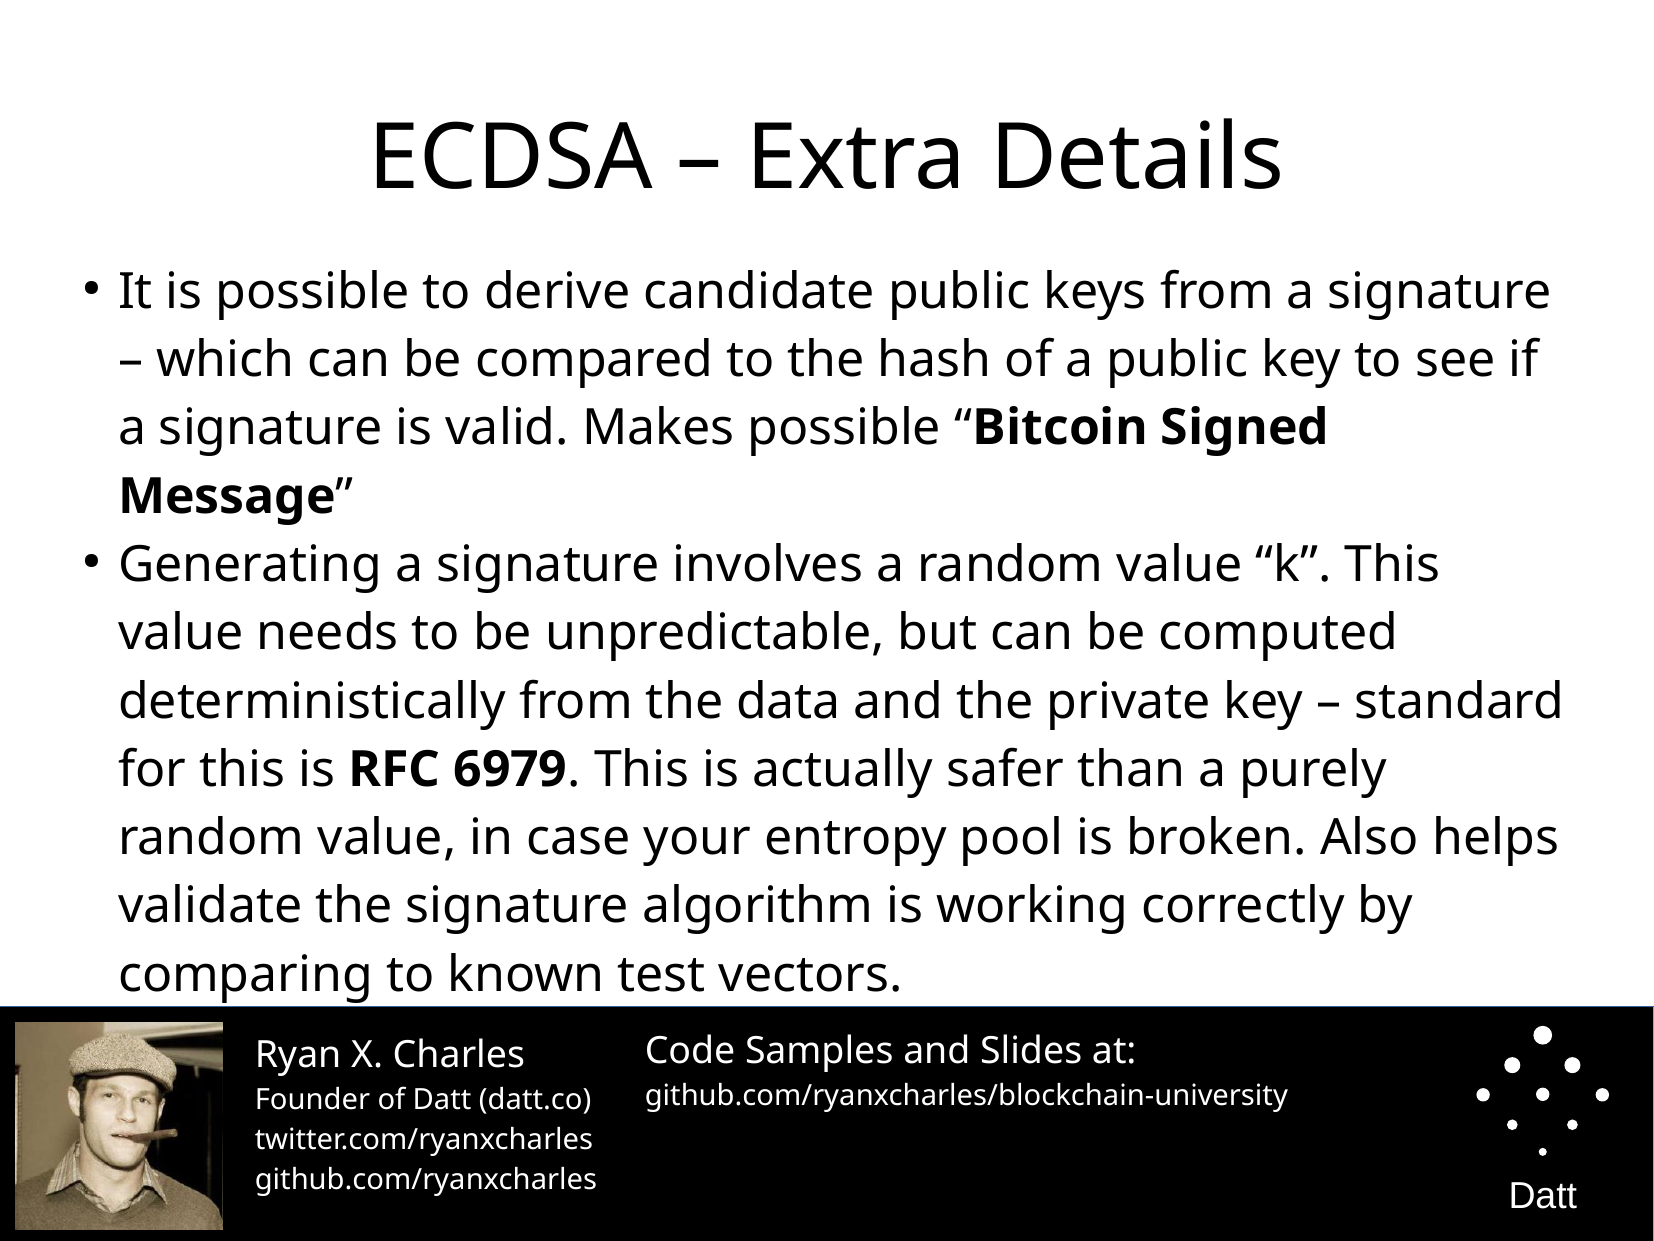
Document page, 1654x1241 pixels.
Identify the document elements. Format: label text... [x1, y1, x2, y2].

picture [1475, 1023, 1611, 1159]
picture [15, 1022, 223, 1231]
subtitle It is possible to derive candidate public keys from a signature – which can be compared to the hash of a public key to see if a signature is valid. Makes possible “Bitcoin Signed Message” Generating a signature involves a random value “k”. This value needs to be unpredictable, but can be computed deterministically from the data and the private key – standard for this is RFC 6979. This is actually safer than a purely random value, in case your entropy pool is broken. Also helps validate the signature algorithm is working correctly by comparing to known test vectors. [82, 257, 1571, 1010]
title ECDSA – Extra Details [82, 49, 1571, 257]
text_box Ryan X. Charles Founder of Datt (datt.co) twitter.com/ryanxcharles github.com/ryanxcharles [240, 1020, 976, 1241]
text_box [0, 1006, 1654, 1241]
text_box Code Samples and Slides at: github.com/ryanxcharles/blockchain-university [630, 1015, 1403, 1156]
text_box Datt [1452, 1167, 1633, 1241]
